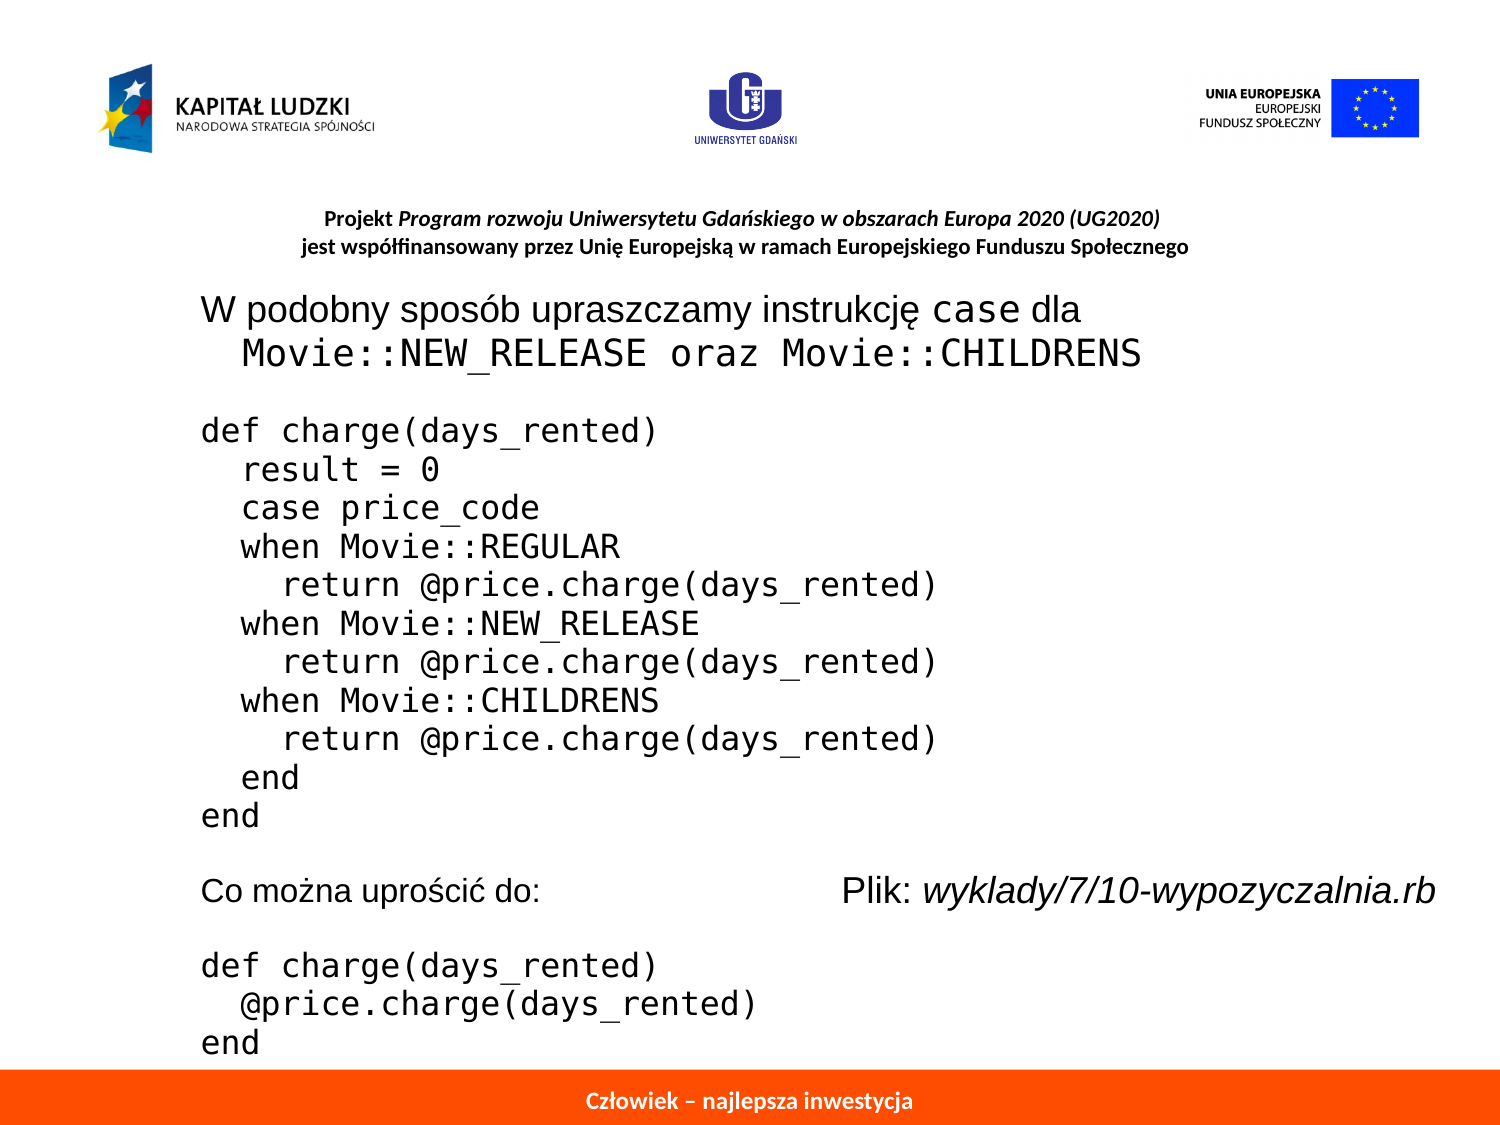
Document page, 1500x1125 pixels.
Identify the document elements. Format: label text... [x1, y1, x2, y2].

picture [692, 69, 800, 147]
footer Człowiek – najlepsza inwestycja [0, 1069, 1500, 1125]
picture [53, 19, 418, 196]
text_box Projekt Program rozwoju Uniwersytetu Gdańskiego w obszarach Europa 2020 (UG2020) jest współfinansowany przez Unię Europejską w ramach Europejskiego Funduszu Społecznego [53, 196, 1439, 267]
picture [1179, 60, 1439, 156]
text_box W podobny sposób upraszczamy instrukcję case dla Movie::NEW_RELEASE oraz Movie::CHILDRENS def charge(days_rented) result = 0 case price_code when Movie::REGULAR return @price.charge(days_rented) when Movie::NEW_RELEASE return @price.charge(days_rented) when Movie::CHILDRENS return @price.charge(days_rented) end end Co można uprościć do: def charge(days_rented) @price.charge(days_rented) end [185, 280, 1158, 1070]
text_box Plik: wyklady/7/10-wypozyczalnia.rb [826, 862, 1452, 920]
